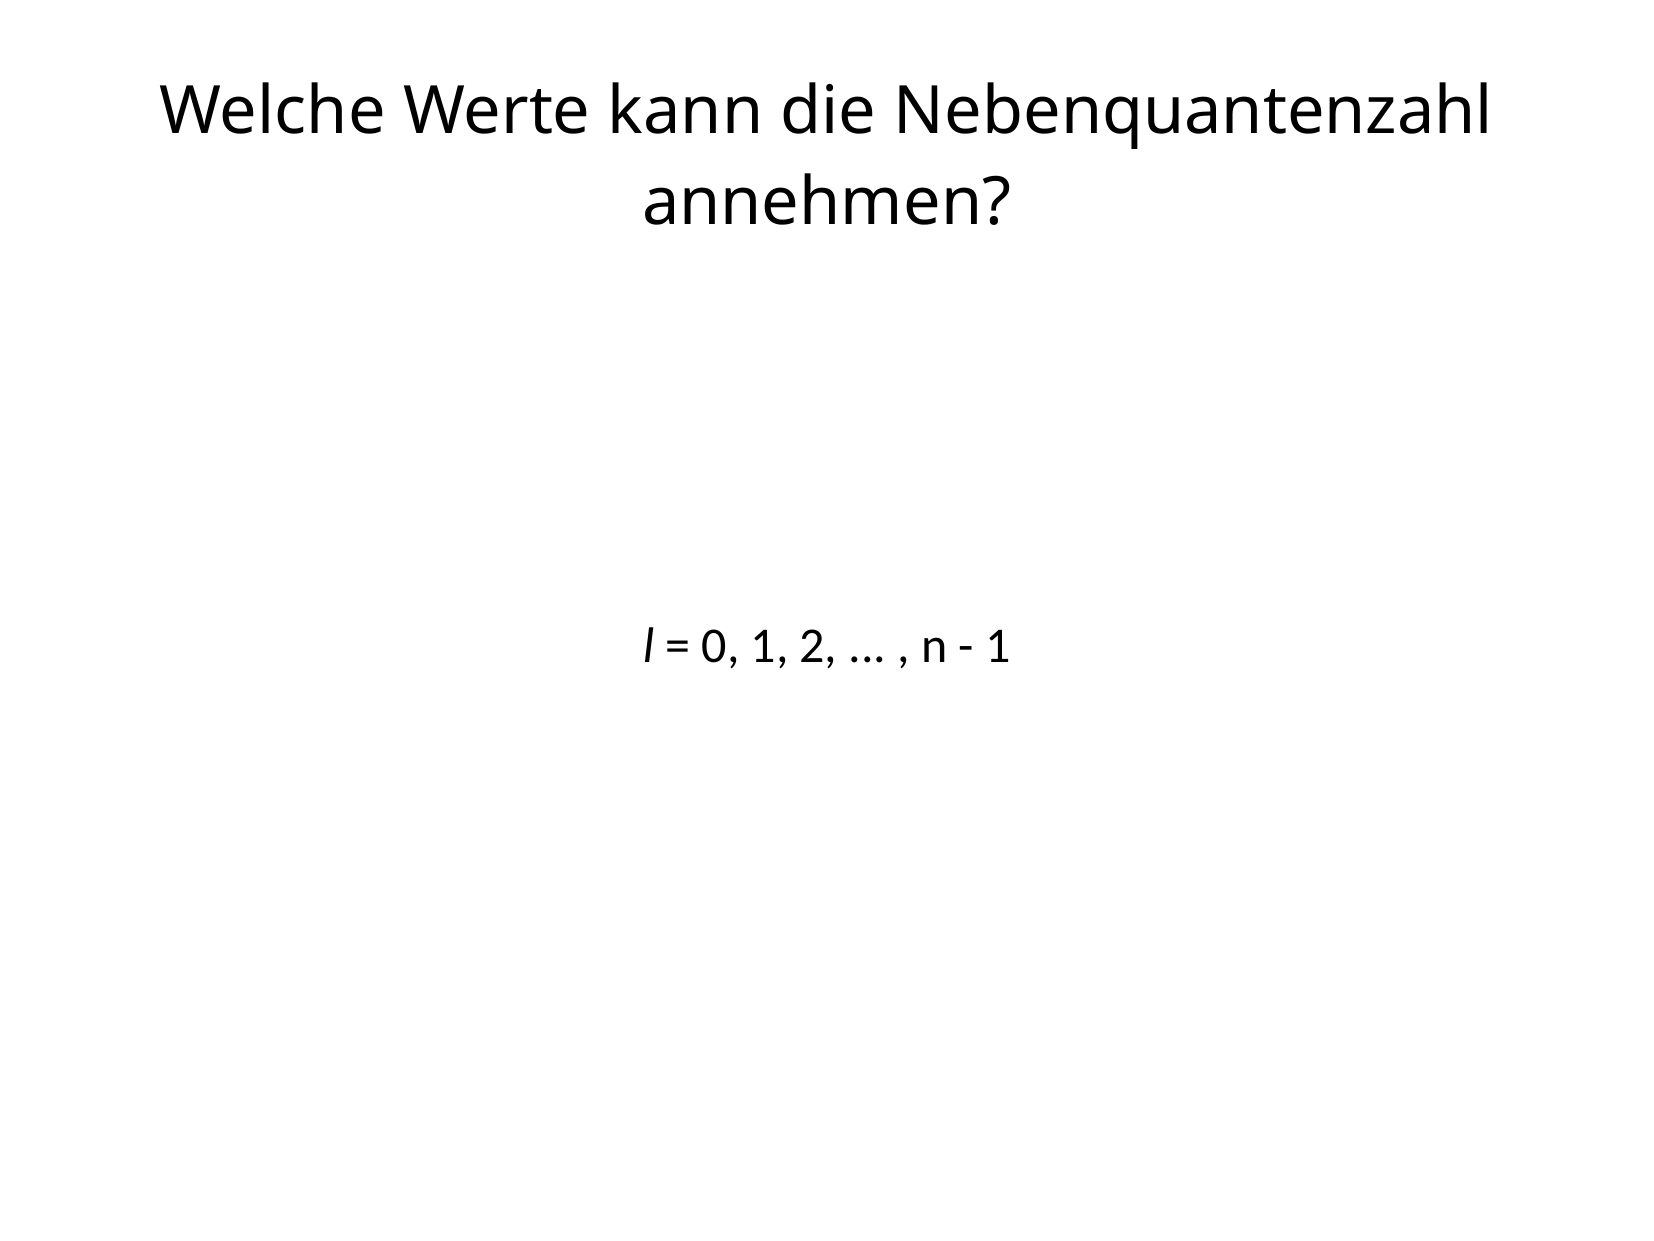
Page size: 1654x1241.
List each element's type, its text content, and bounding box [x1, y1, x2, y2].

subtitle l = 0, 1, 2, ... , n - 1 [82, 290, 1571, 1010]
title Welche Werte kann die Nebenquantenzahl annehmen? [82, 49, 1571, 257]
